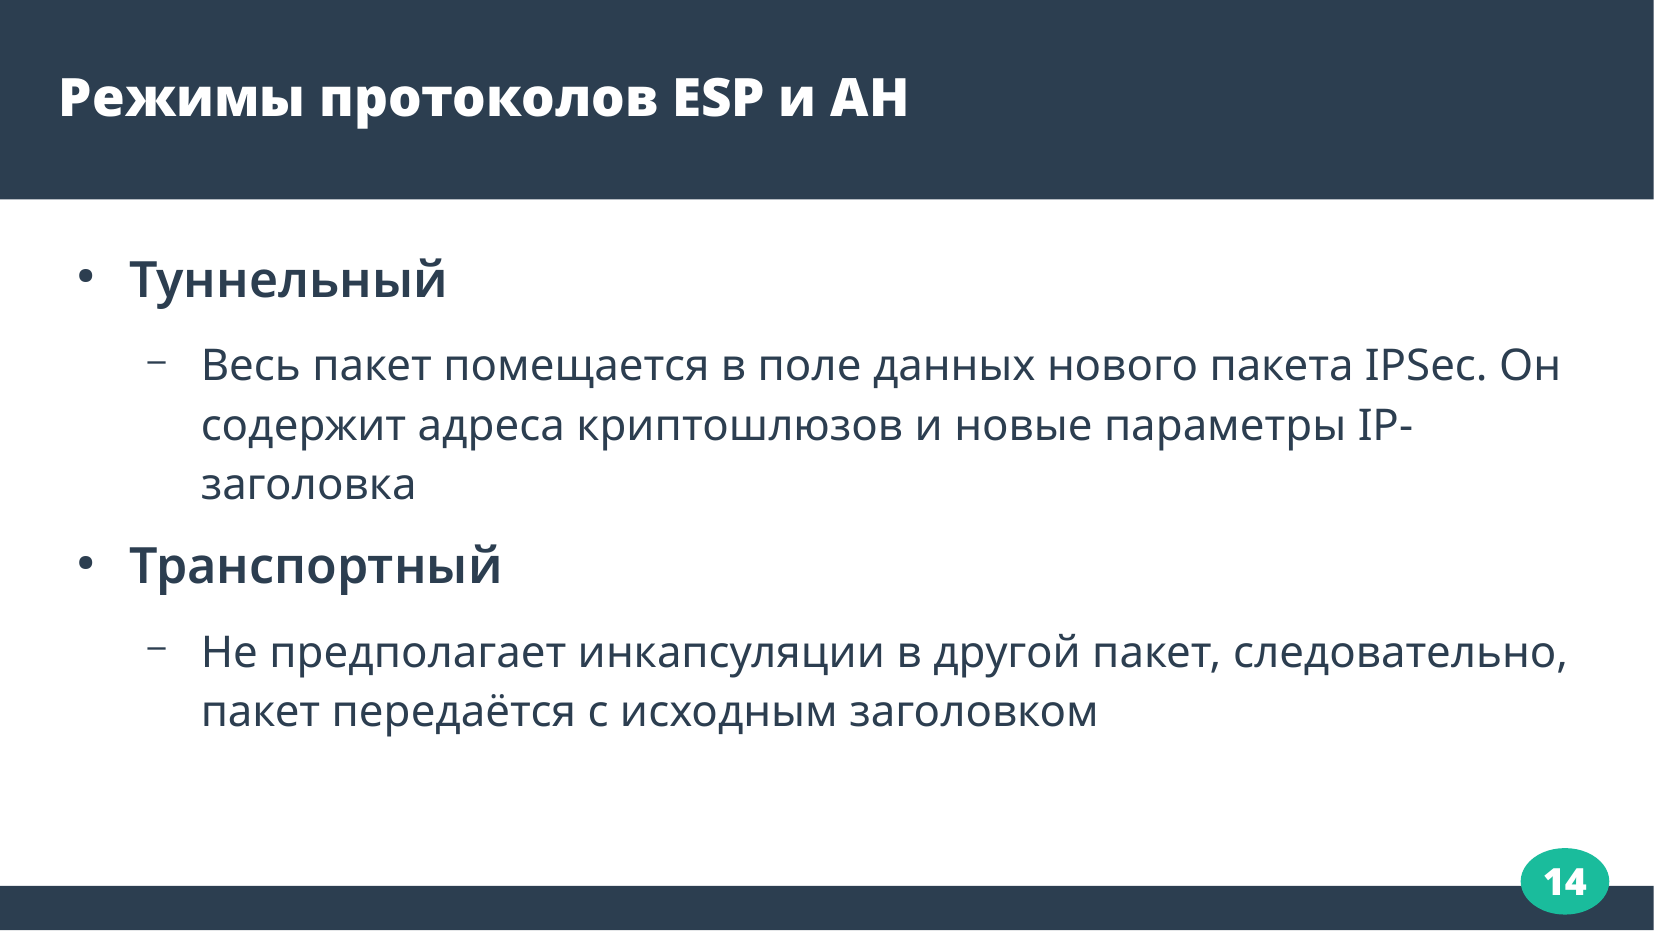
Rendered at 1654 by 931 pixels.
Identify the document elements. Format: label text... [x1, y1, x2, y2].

list Туннельный Весь пакет помещается в поле данных нового пакета IPSec. Он содержит адреса криптошлюзов и новые параметры IP-заголовка Транспортный Не предполагает инкапсуляции в другой пакет, следовательно, пакет передаётся с исходным заголовком [59, 243, 1595, 864]
title Режимы протоколов ESP и AH [59, 37, 1595, 155]
